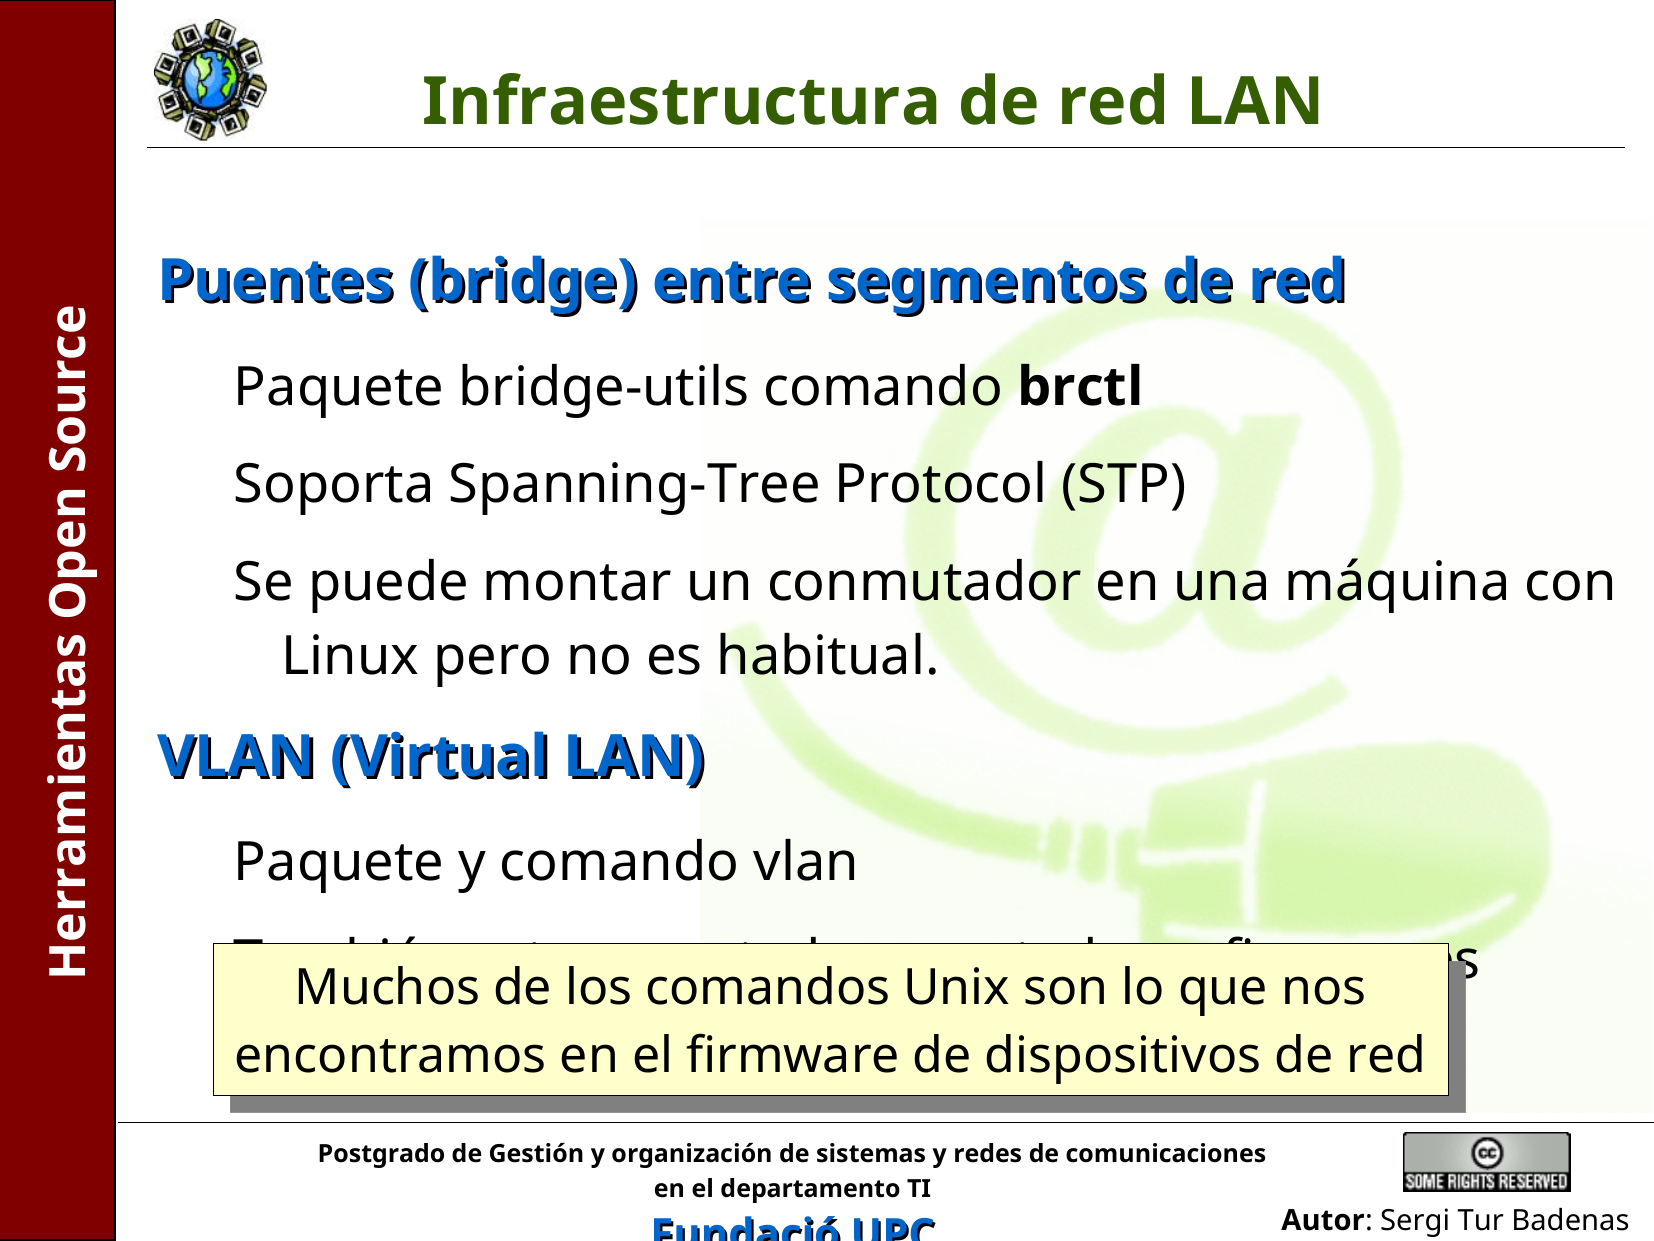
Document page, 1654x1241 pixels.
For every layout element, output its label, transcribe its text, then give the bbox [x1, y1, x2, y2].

picture [154, 19, 268, 56]
text_box Muchos de los comandos Unix son lo que nos encontramos en el firmware de dispositivos de red [213, 943, 1449, 1059]
picture [700, 217, 1654, 1113]
picture [1403, 1132, 1571, 1192]
title Infraestructura de red LAN [129, 56, 1619, 141]
list Puentes (bridge) entre segmentos de red Paquete bridge-utils comando brctl Soporta Spanning-Tree Protocol (STP) Se puede montar un conmutador en una máquina con Linux pero no es habitual. VLAN (Virtual LAN) Paquete y comando vlan También esta soportado soportado en firmwares Linux como DD-WRT [139, 238, 1628, 1074]
